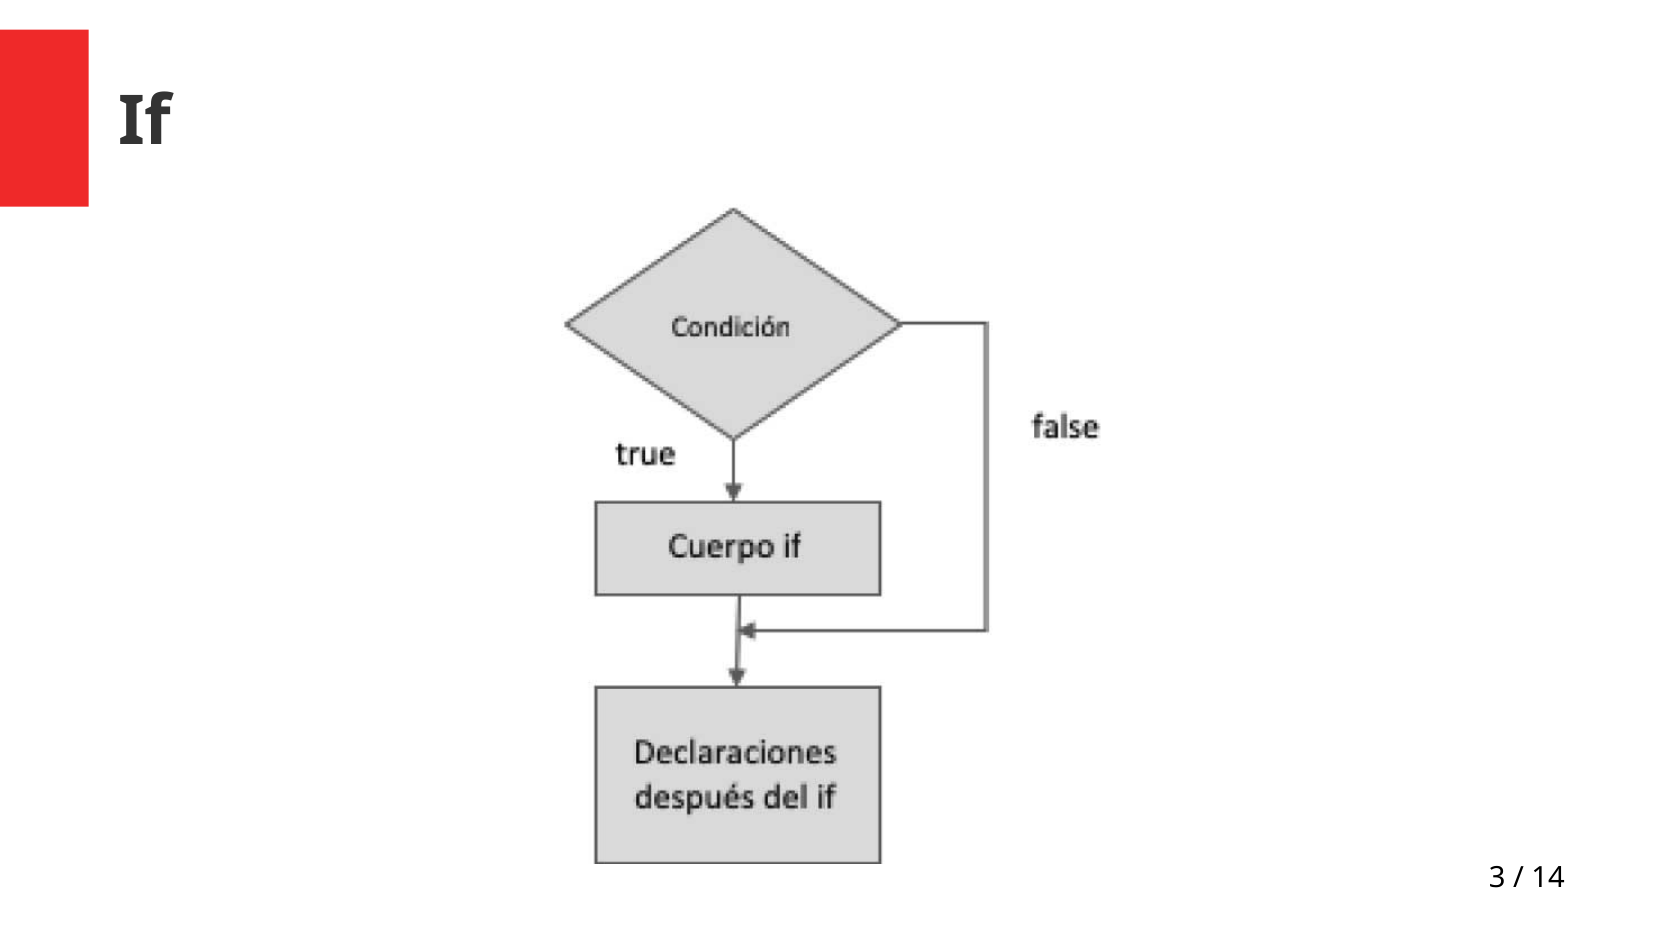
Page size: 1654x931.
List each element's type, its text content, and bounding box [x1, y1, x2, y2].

picture [561, 204, 1123, 865]
title If [118, 29, 1595, 207]
